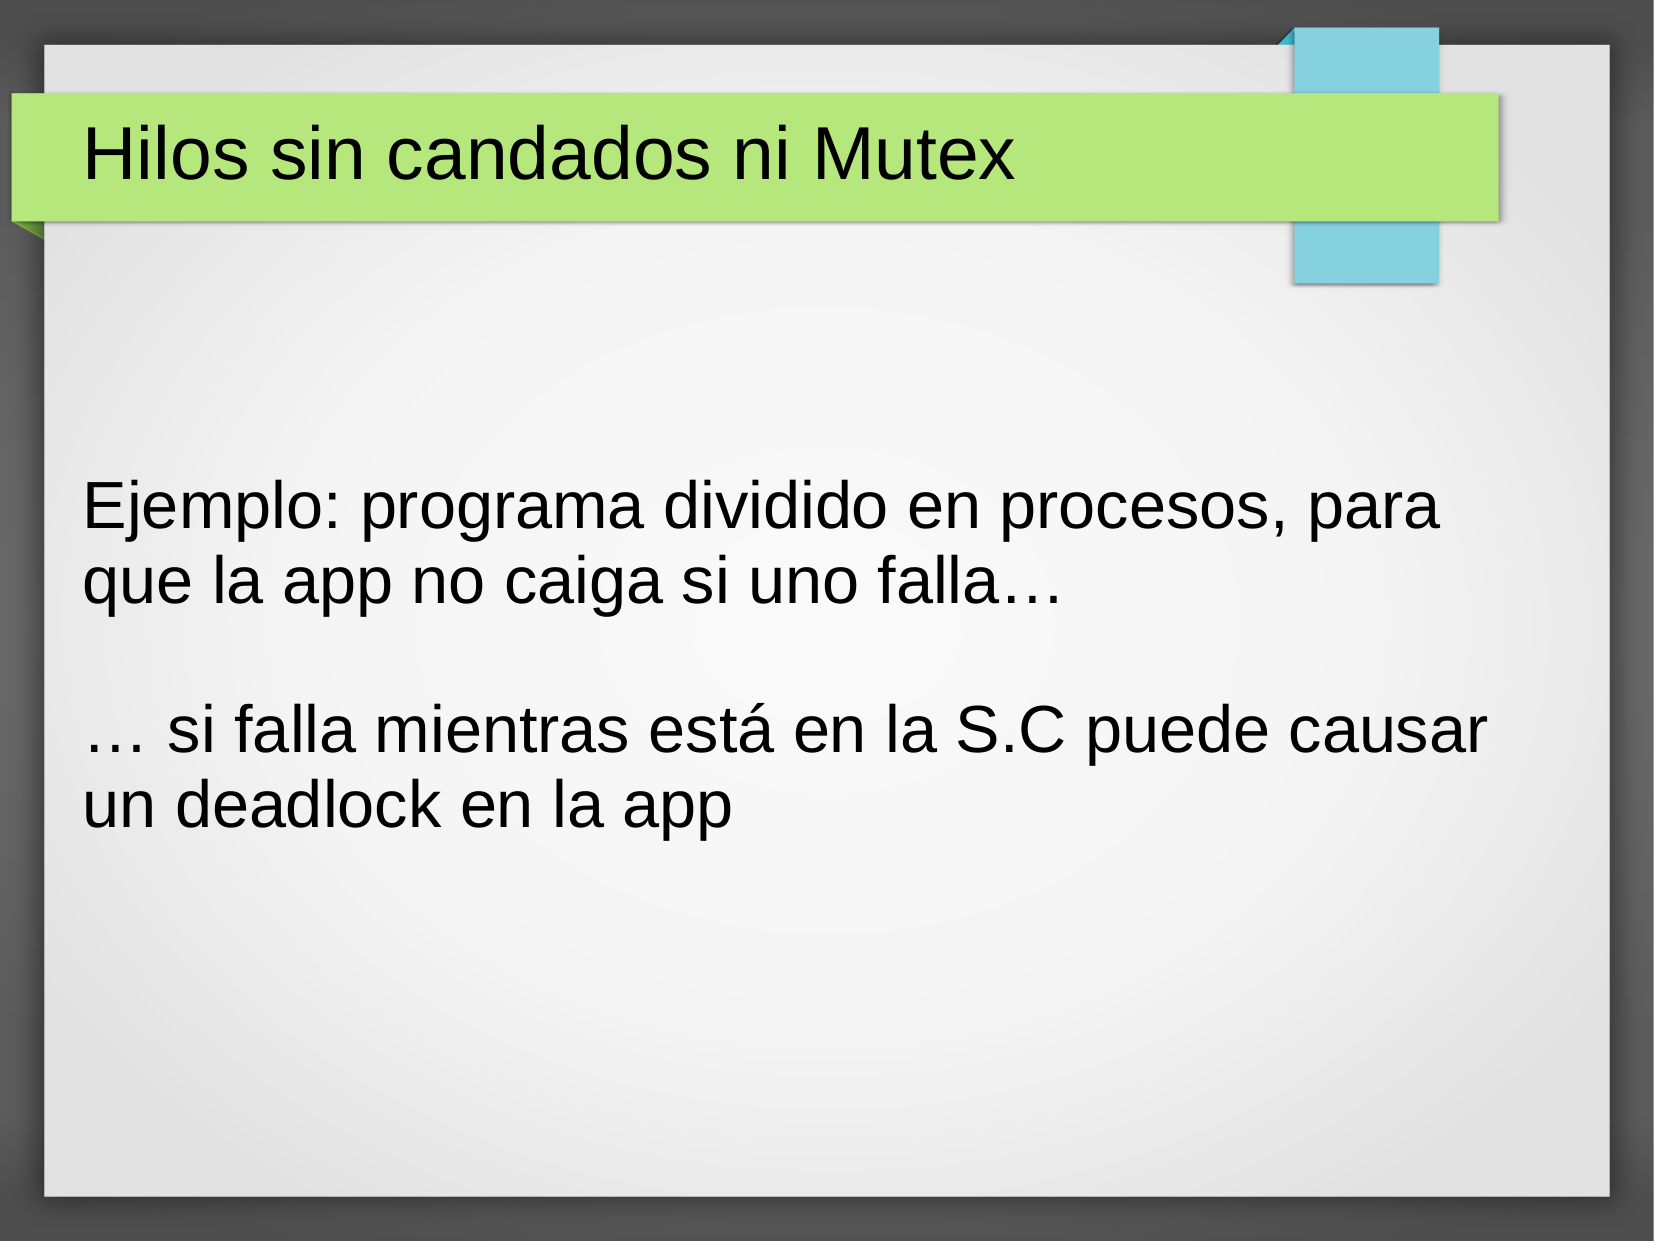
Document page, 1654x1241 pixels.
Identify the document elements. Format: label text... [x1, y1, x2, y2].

picture [0, 0, 1654, 1241]
title Hilos sin candados ni Mutex [82, 94, 1264, 213]
subtitle Ejemplo: programa dividido en procesos, para que la app no caiga si uno falla… … si falla mientras está en la S.C puede causar un deadlock en la app [82, 295, 1571, 1015]
